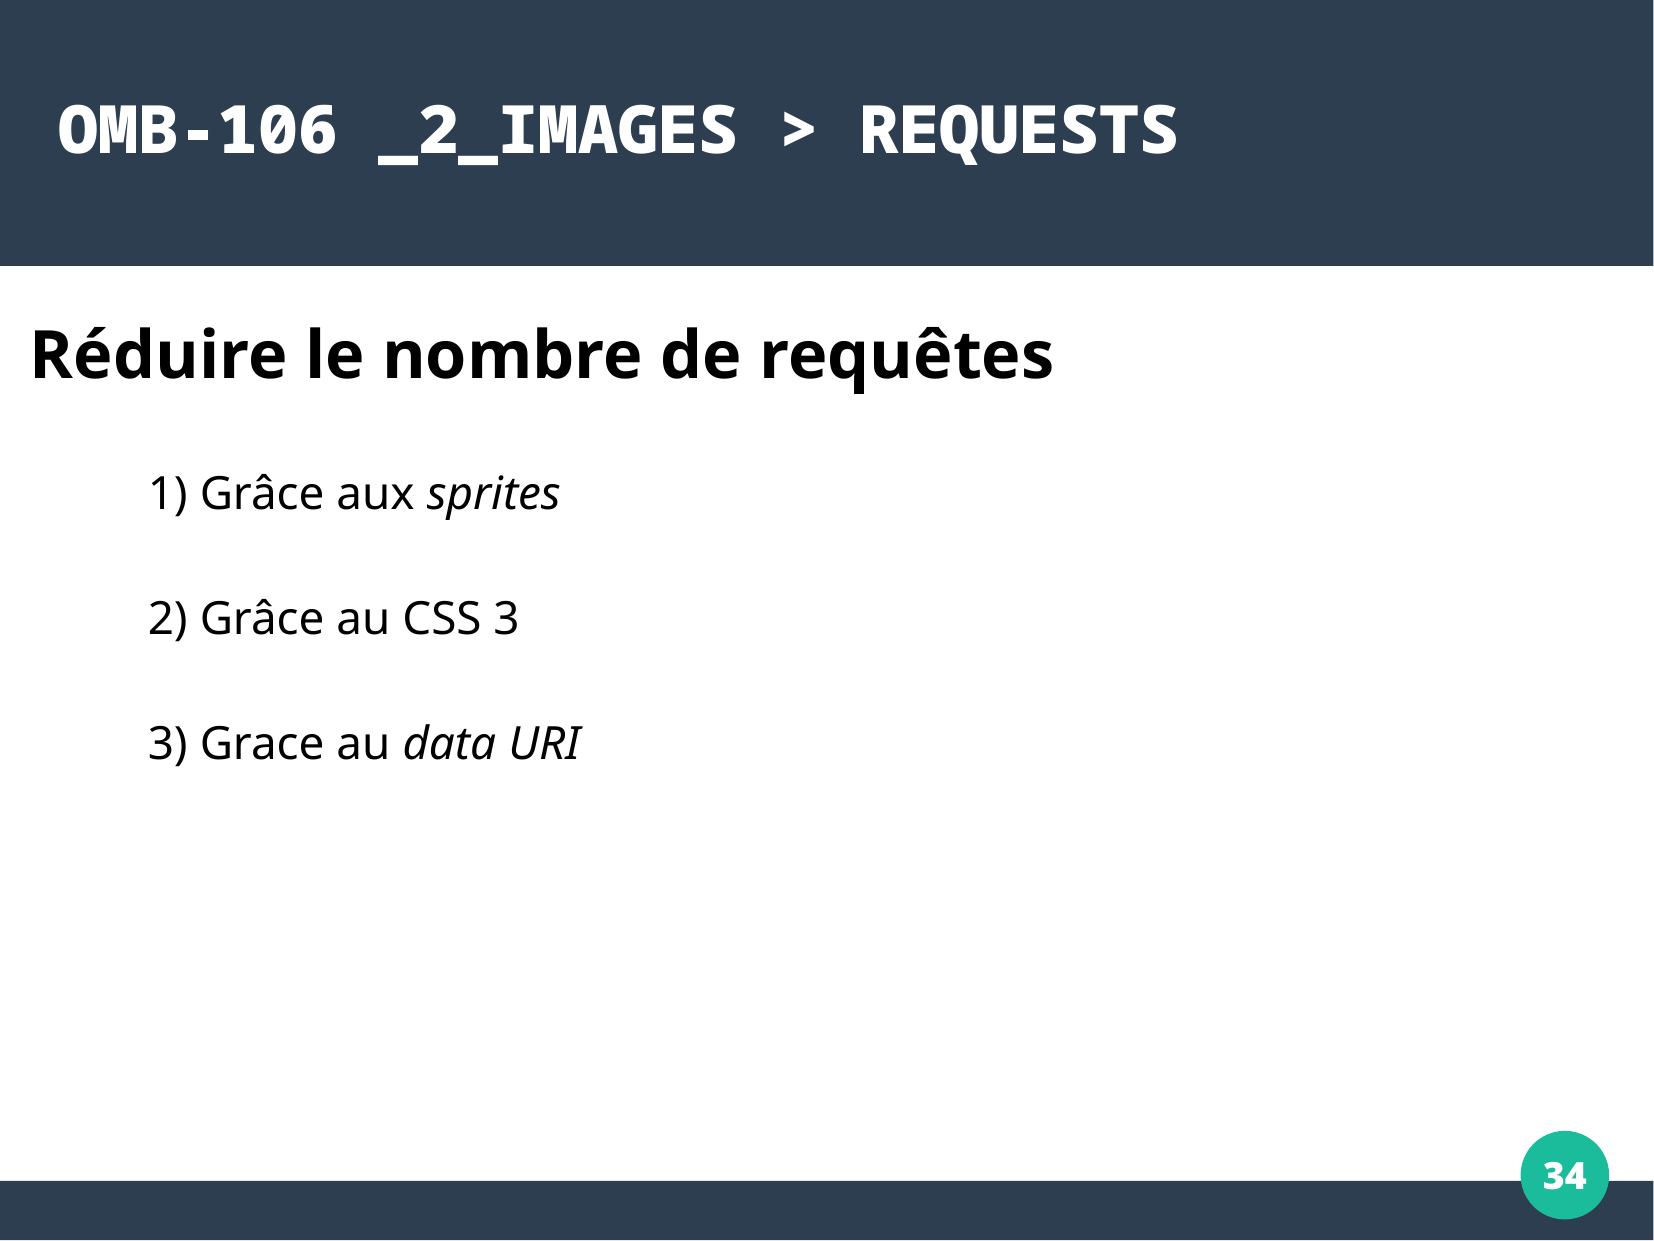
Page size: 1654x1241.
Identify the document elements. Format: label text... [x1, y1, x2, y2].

title OMB-106 _2_IMAGES > REQUESTS [58, 49, 1595, 207]
text_box Réduire le nombre de requêtes Grâce aux sprites Grâce au CSS 3 Grace au data URI [15, 300, 1621, 1111]
